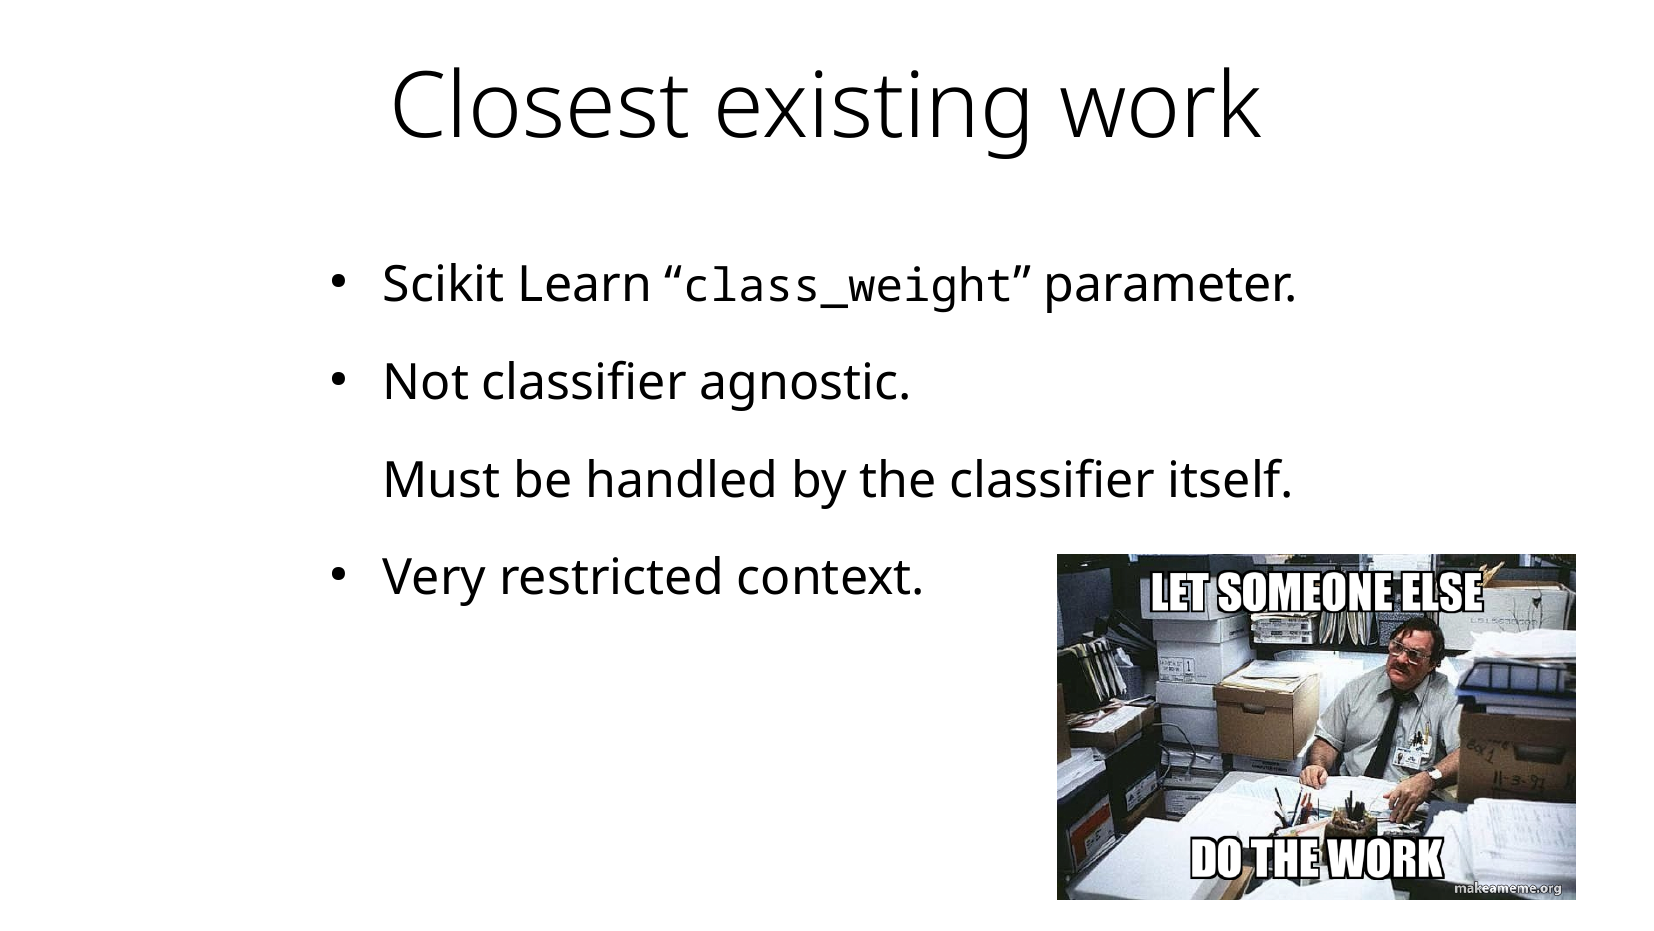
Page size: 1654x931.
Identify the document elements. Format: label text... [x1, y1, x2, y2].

picture [1057, 554, 1576, 901]
title Closest existing work [82, 37, 1571, 193]
list Scikit Learn “class_weight” parameter. Not classifier agnostic. Must be handled by the classifier itself. Very restricted context. [311, 248, 1654, 788]
